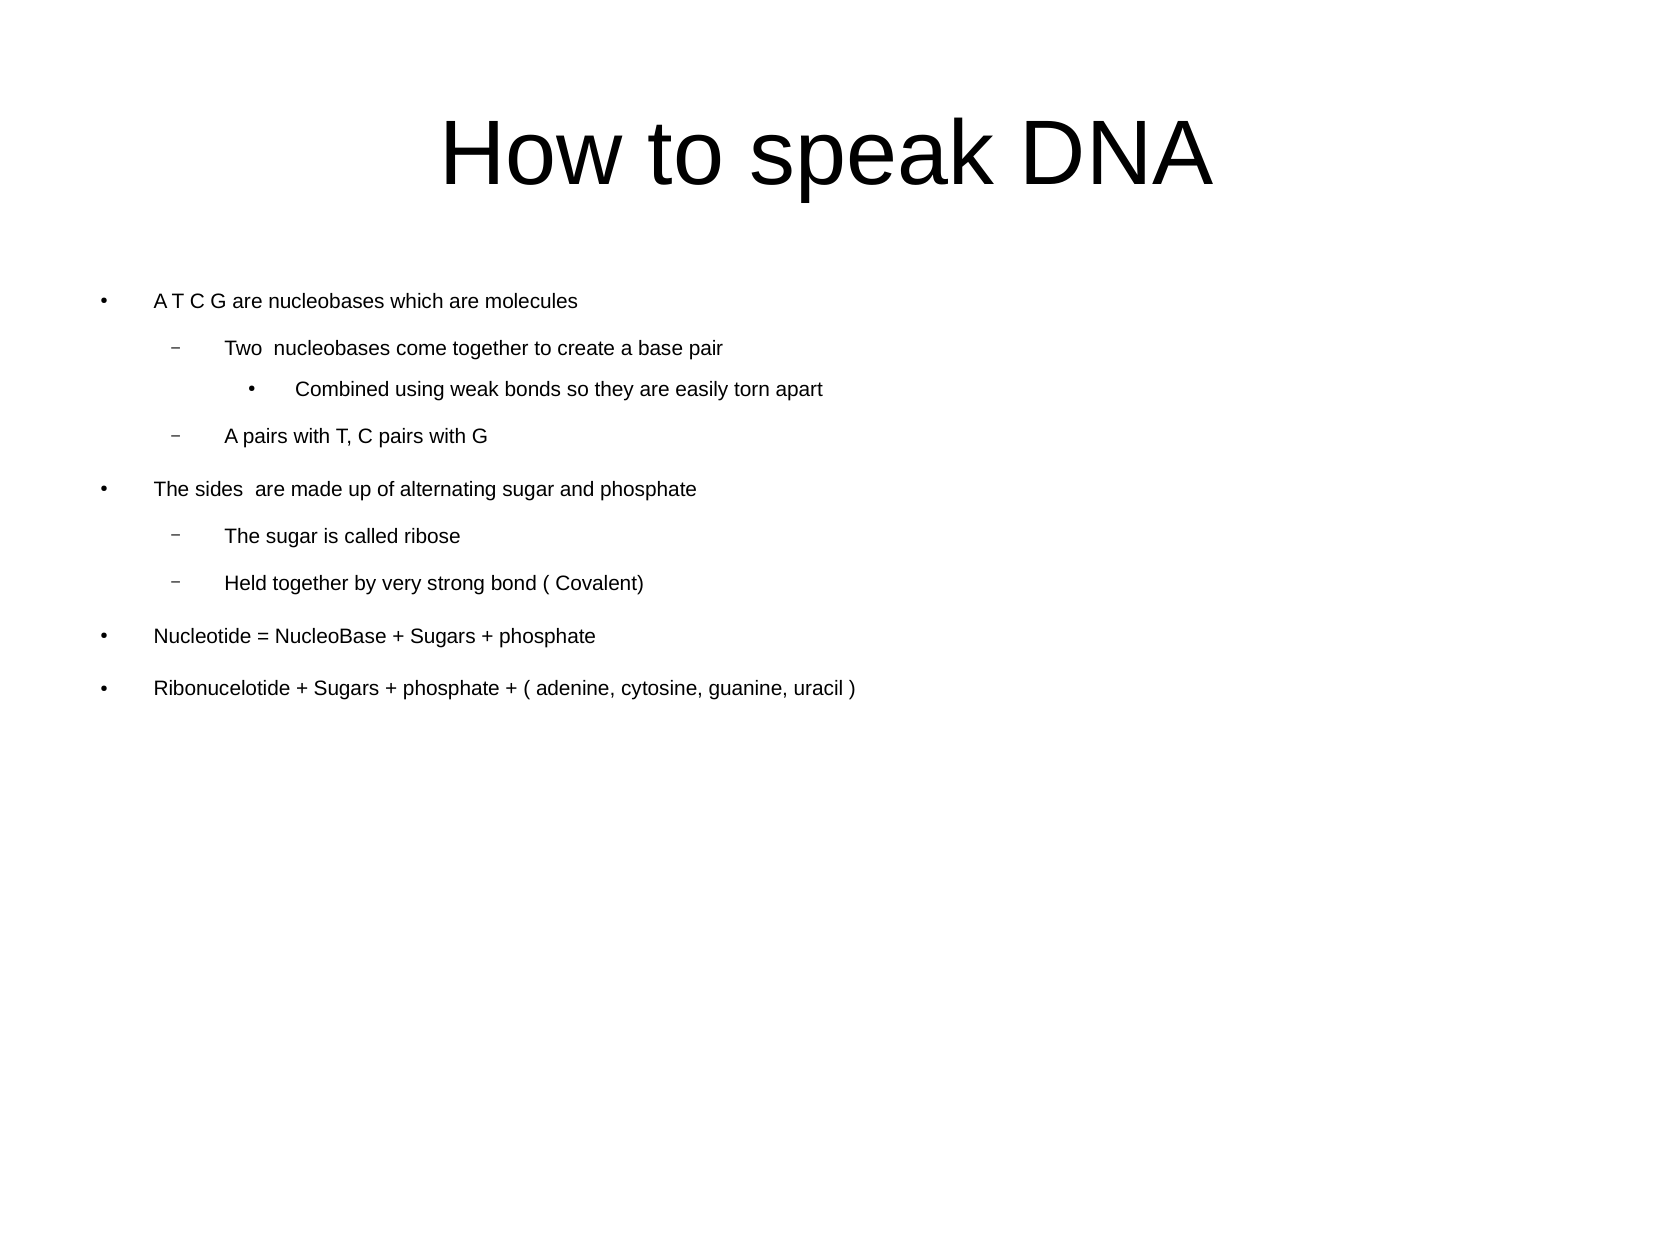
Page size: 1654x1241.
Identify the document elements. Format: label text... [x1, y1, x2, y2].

list A T C G are nucleobases which are molecules Two nucleobases come together to create a base pair Combined using weak bonds so they are easily torn apart A pairs with T, C pairs with G The sides are made up of alternating sugar and phosphate The sugar is called ribose Held together by very strong bond ( Covalent) Nucleotide = NucleoBase + Sugars + phosphate Ribonucelotide + Sugars + phosphate + ( adenine, cytosine, guanine, uracil ) [82, 290, 1536, 1193]
title How to speak DNA [82, 49, 1571, 257]
